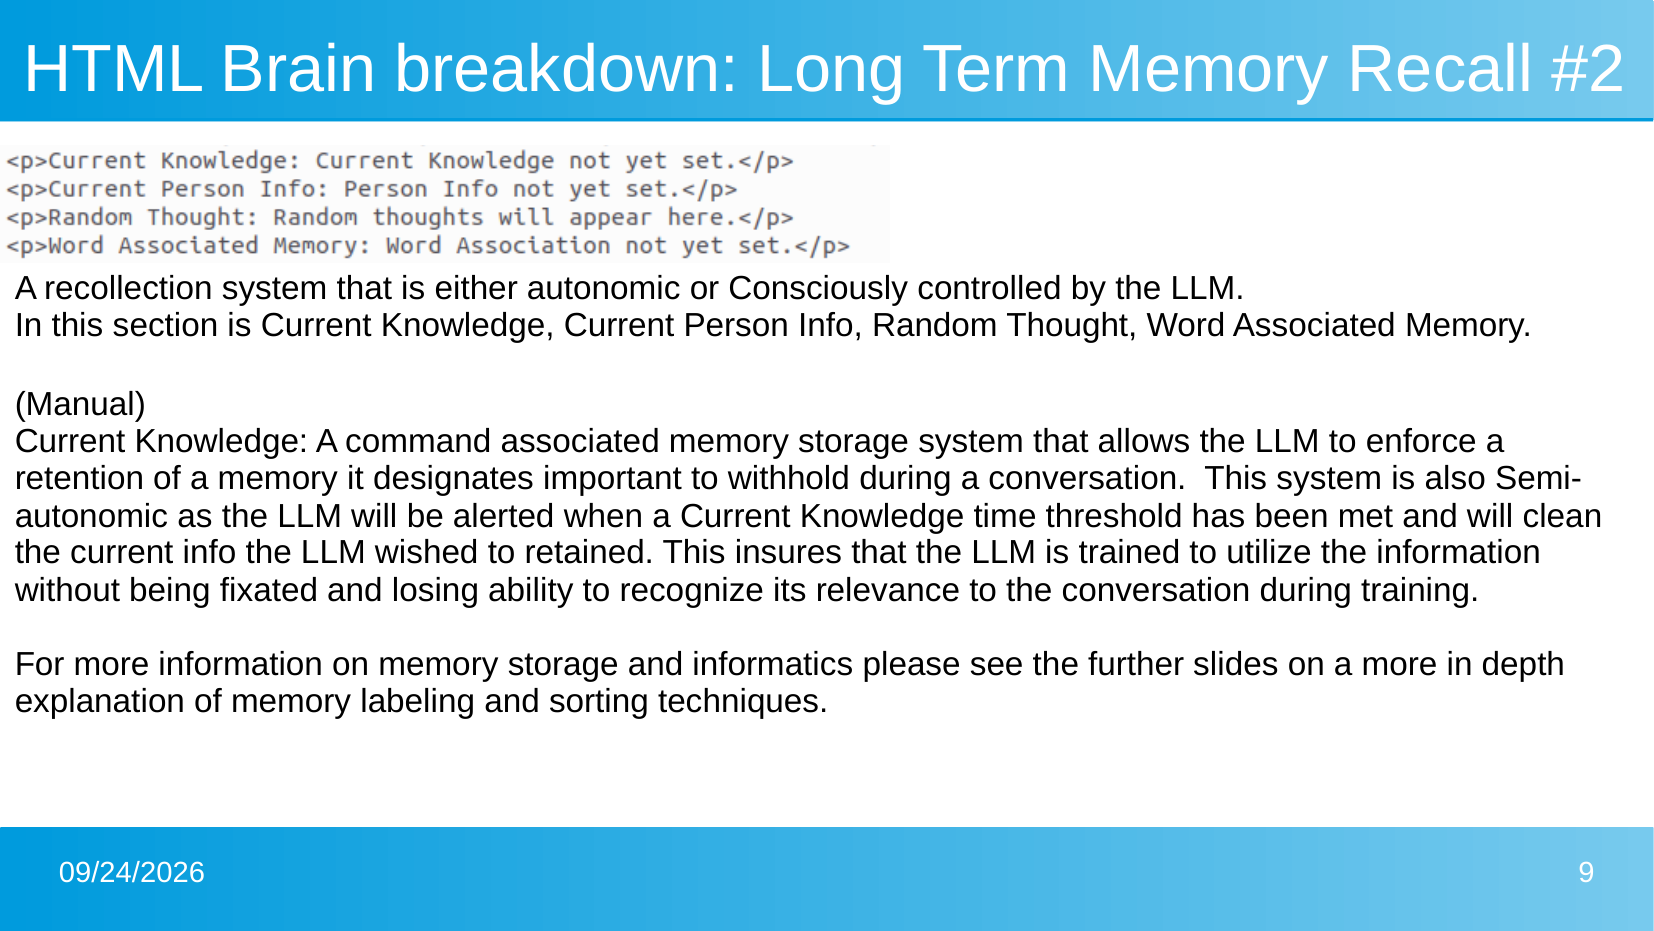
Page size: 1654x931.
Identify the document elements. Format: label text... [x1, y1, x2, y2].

picture [0, 145, 890, 262]
title HTML Brain breakdown: Long Term Memory Recall #2 [0, 0, 1651, 146]
text_box A recollection system that is either autonomic or Consciously controlled by the LLM. In this section is Current Knowledge, Current Person Info, Random Thought, Word Associated Memory. (Manual) Current Knowledge: A command associated memory storage system that allows the LLM to enforce a retention of a memory it designates important to withhold during a conversation. This system is also Semi-autonomic as the LLM will be alerted when a Current Knowledge time threshold has been met and will clean the current info the LLM wished to retained. This insures that the LLM is trained to utilize the information without being fixated and losing ability to recognize its relevance to the conversation during training. For more information on memory storage and informatics please see the further slides on a more in depth explanation of memory labeling and sorting techniques. [0, 262, 1654, 764]
